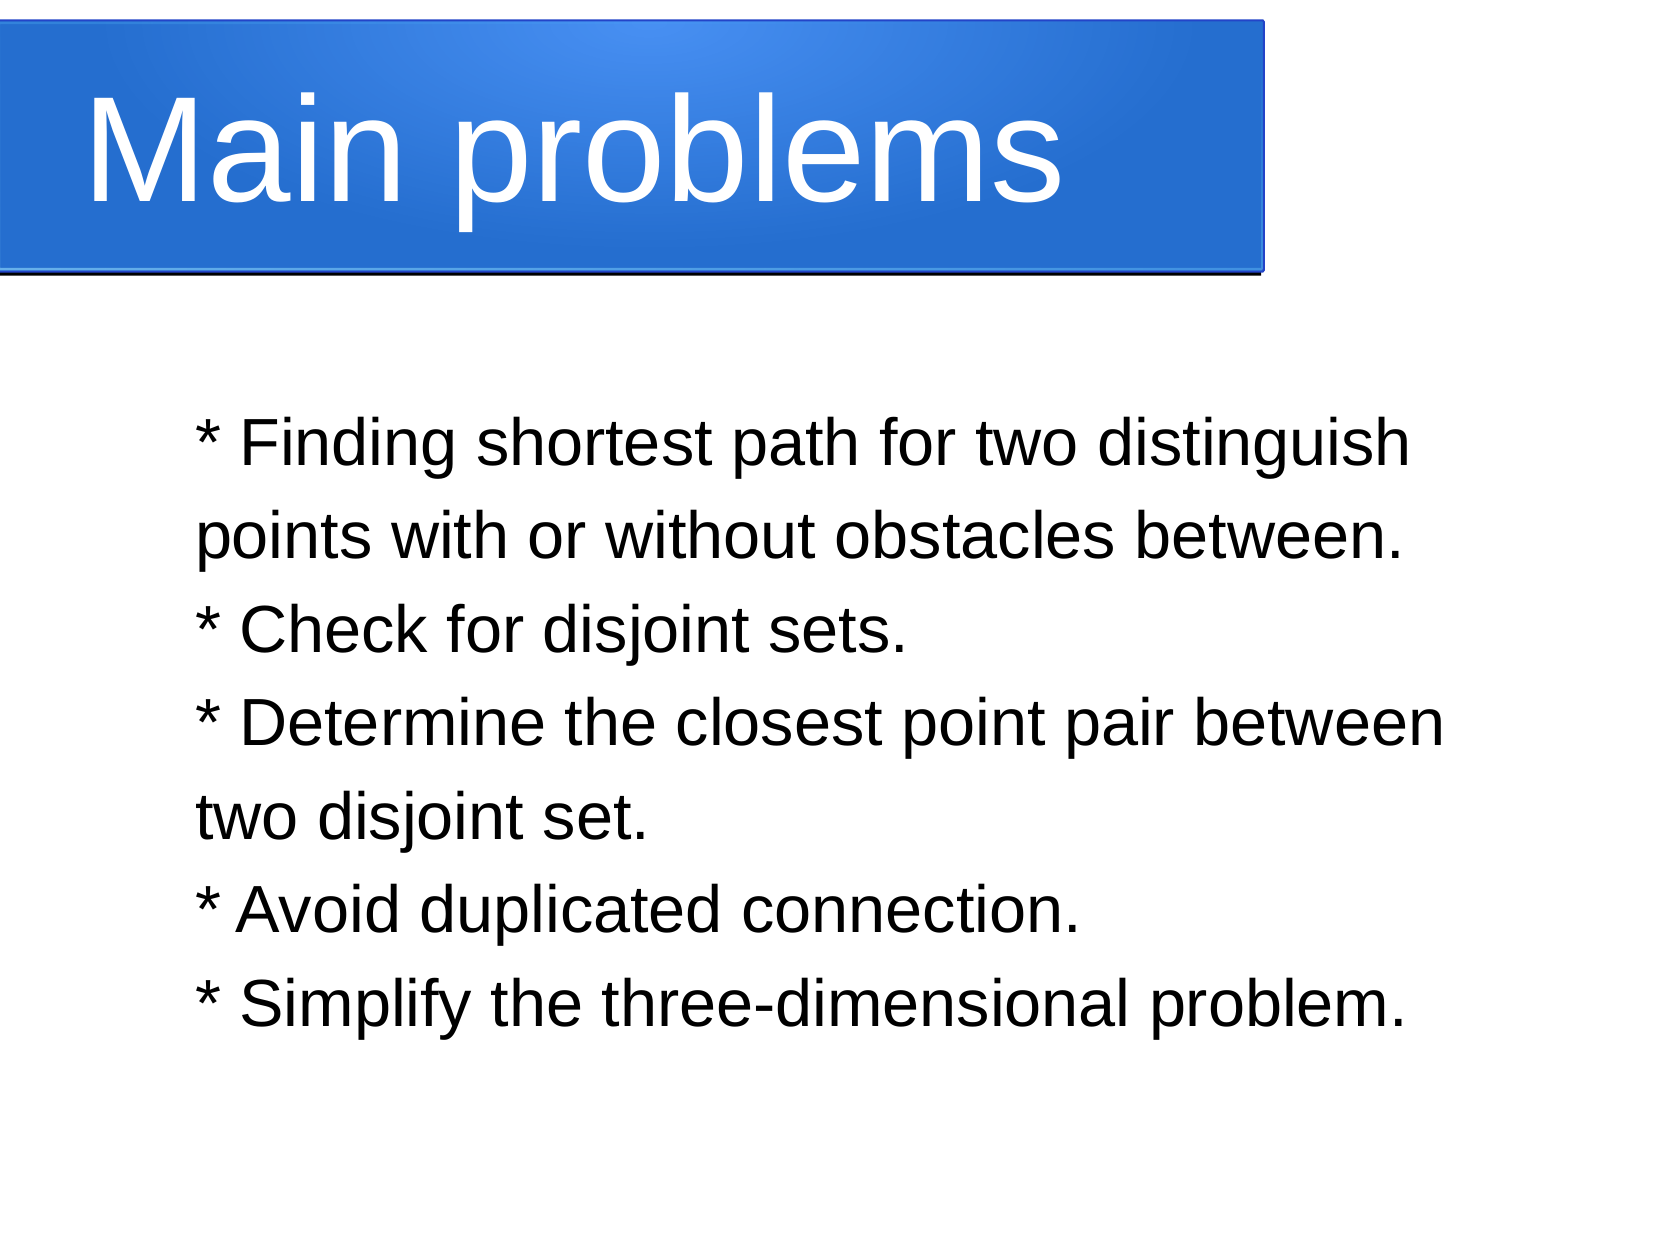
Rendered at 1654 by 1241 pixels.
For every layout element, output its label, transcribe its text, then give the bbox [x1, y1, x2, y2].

subtitle * Finding shortest path for two distinguish points with or without obstacles between. * Check for disjoint sets. * Determine the closest point pair between two disjoint set. * Avoid duplicated connection. * Simplify the three-dimensional problem. [195, 353, 1524, 1073]
title Main problems [82, 0, 1186, 318]
